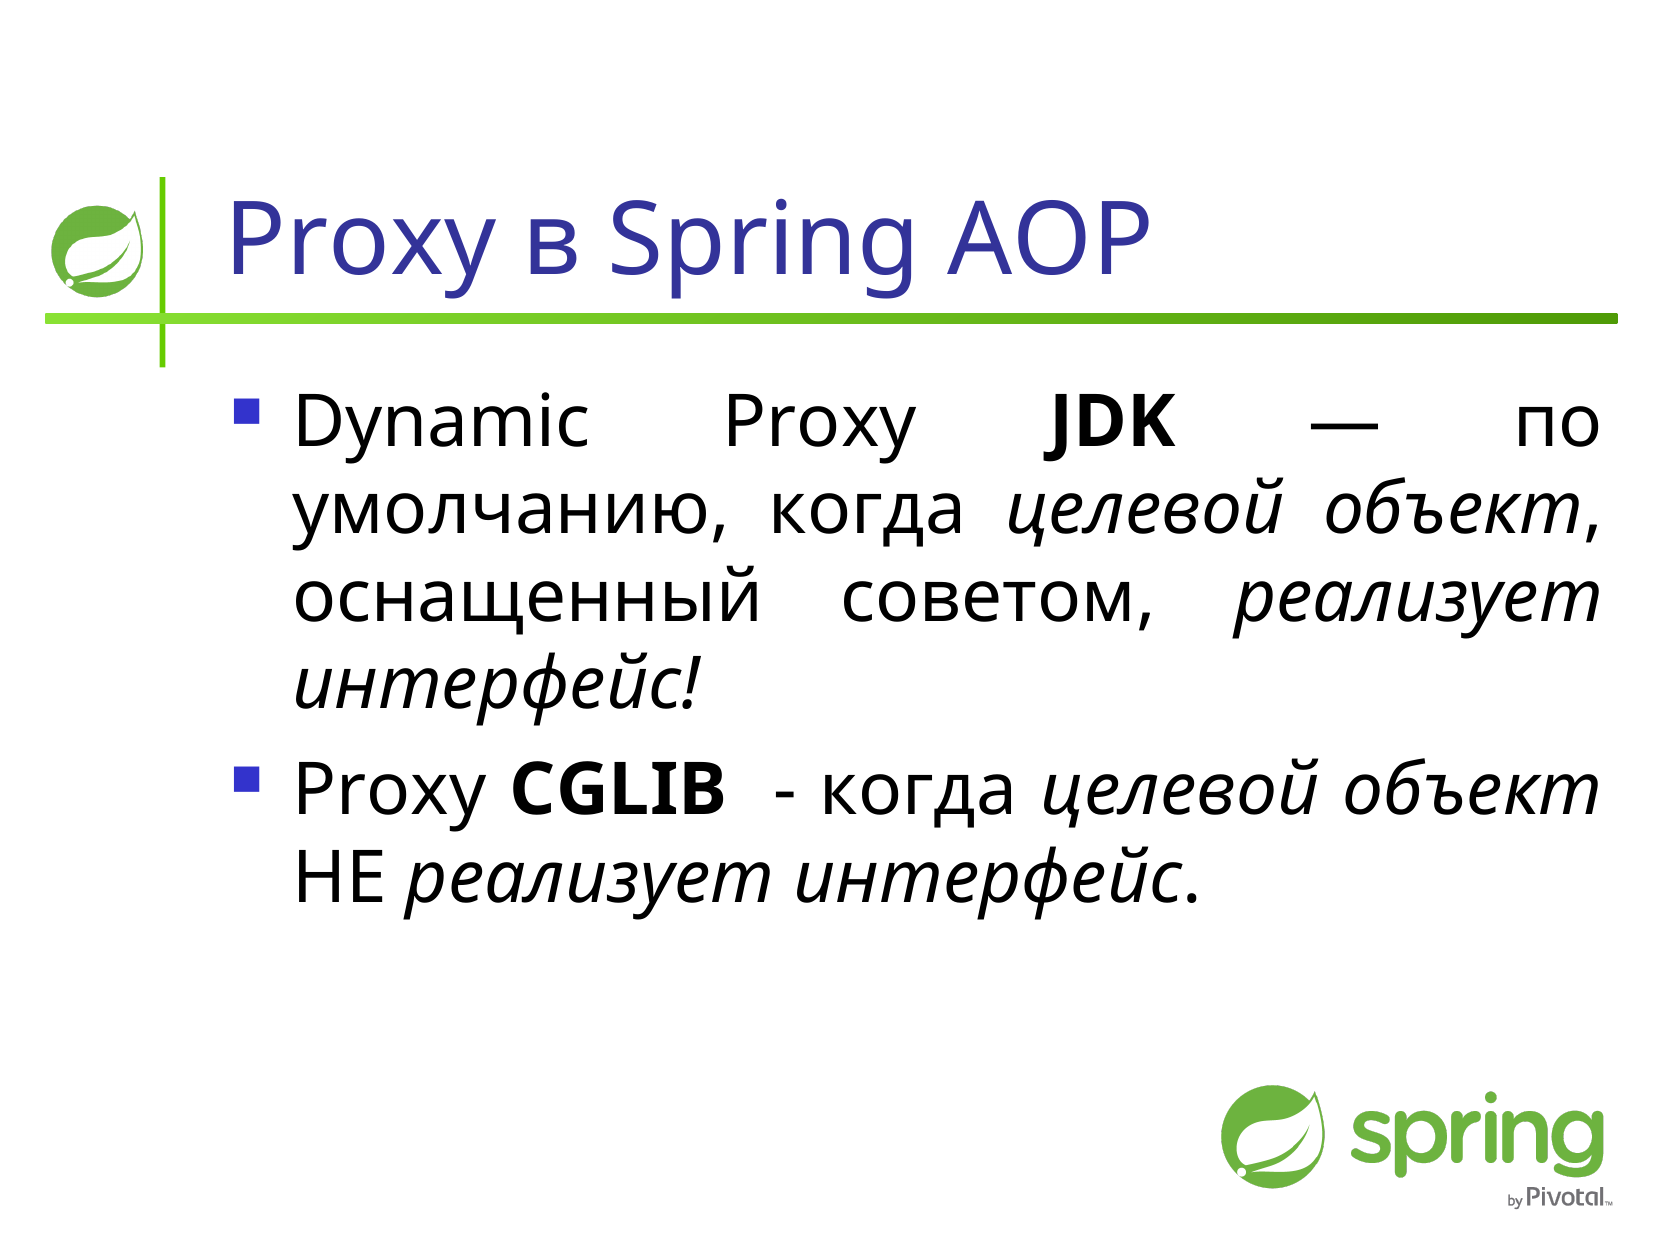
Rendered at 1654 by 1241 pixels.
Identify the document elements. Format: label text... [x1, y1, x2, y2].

title Proxy в Spring AOP [208, 38, 1618, 304]
picture [1216, 1109, 1618, 1212]
list Dynamic Proxy JDK — по умолчанию, когда целевой объект, оснащенный советом, реализует интерфейс! Proxy CGLIB - когда целевой объект НЕ реализует интерфейс. [213, 364, 1620, 1109]
